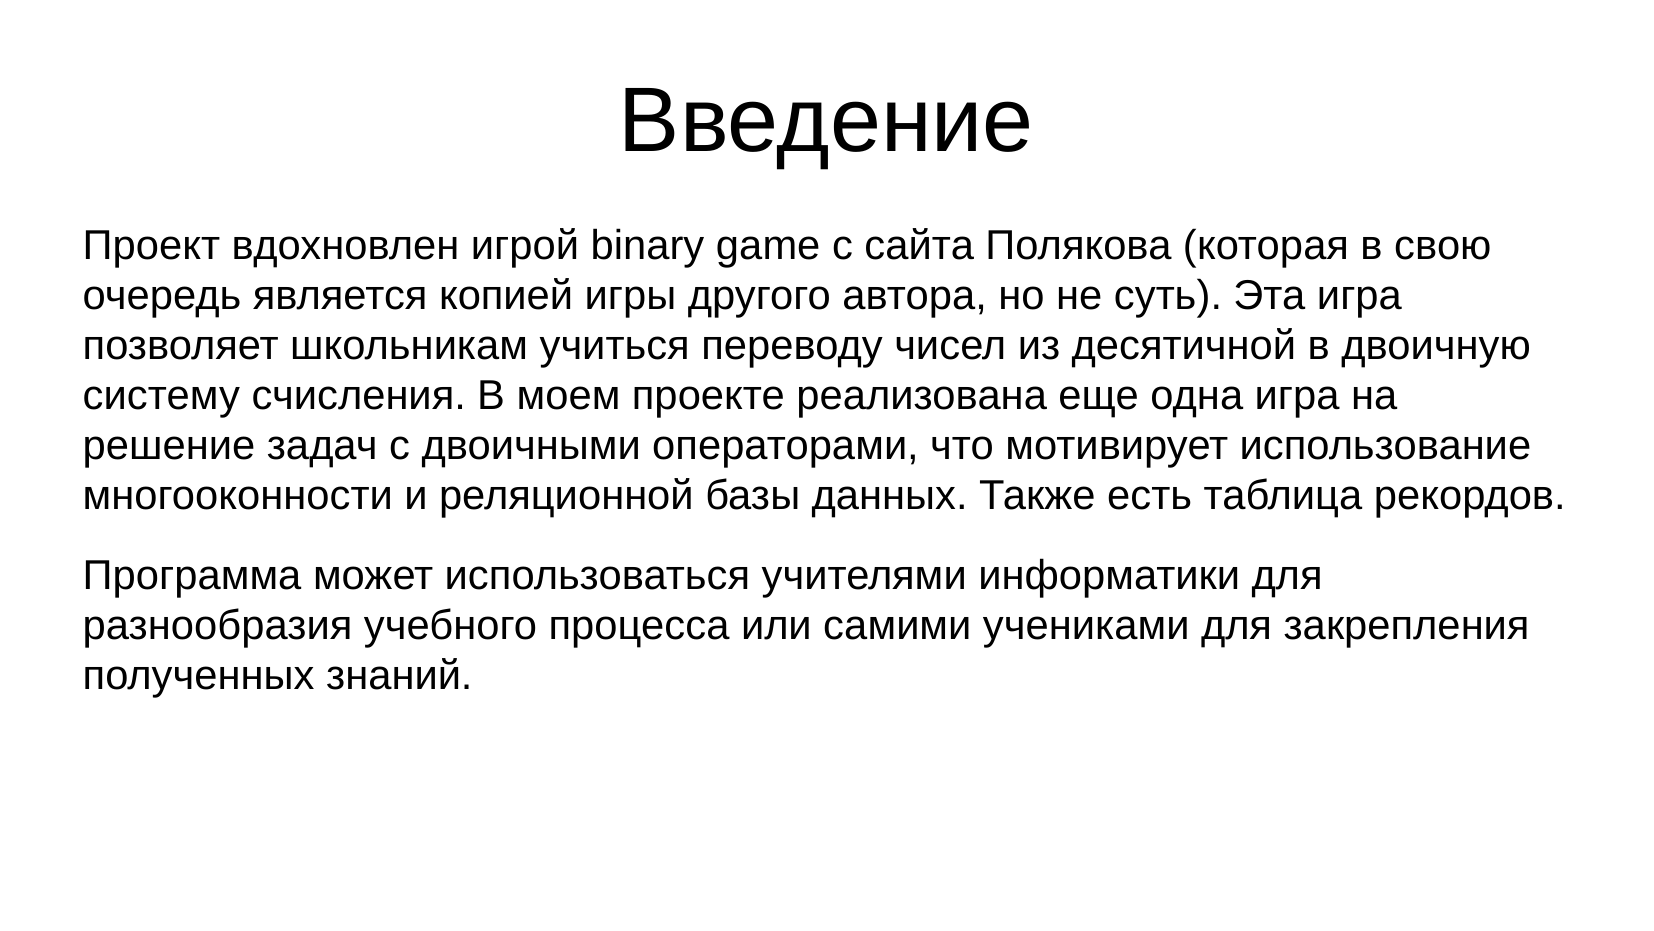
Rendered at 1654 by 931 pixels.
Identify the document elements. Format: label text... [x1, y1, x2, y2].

list Проект вдохновлен игрой binary game с сайта Полякова (которая в свою очередь является копией игры другого автора, но не суть). Эта игра позволяет школьникам учиться переводу чисел из десятичной в двоичную систему счисления. В моем проекте реализована еще одна игра на решение задач с двоичными операторами, что мотивирует использование многооконности и реляционной базы данных. Также есть таблица рекордов. Программа может использоваться учителями информатики для разнообразия учебного процесса или самими учениками для закрепления полученных знаний. [82, 217, 1571, 758]
title Введение [82, 37, 1571, 193]
